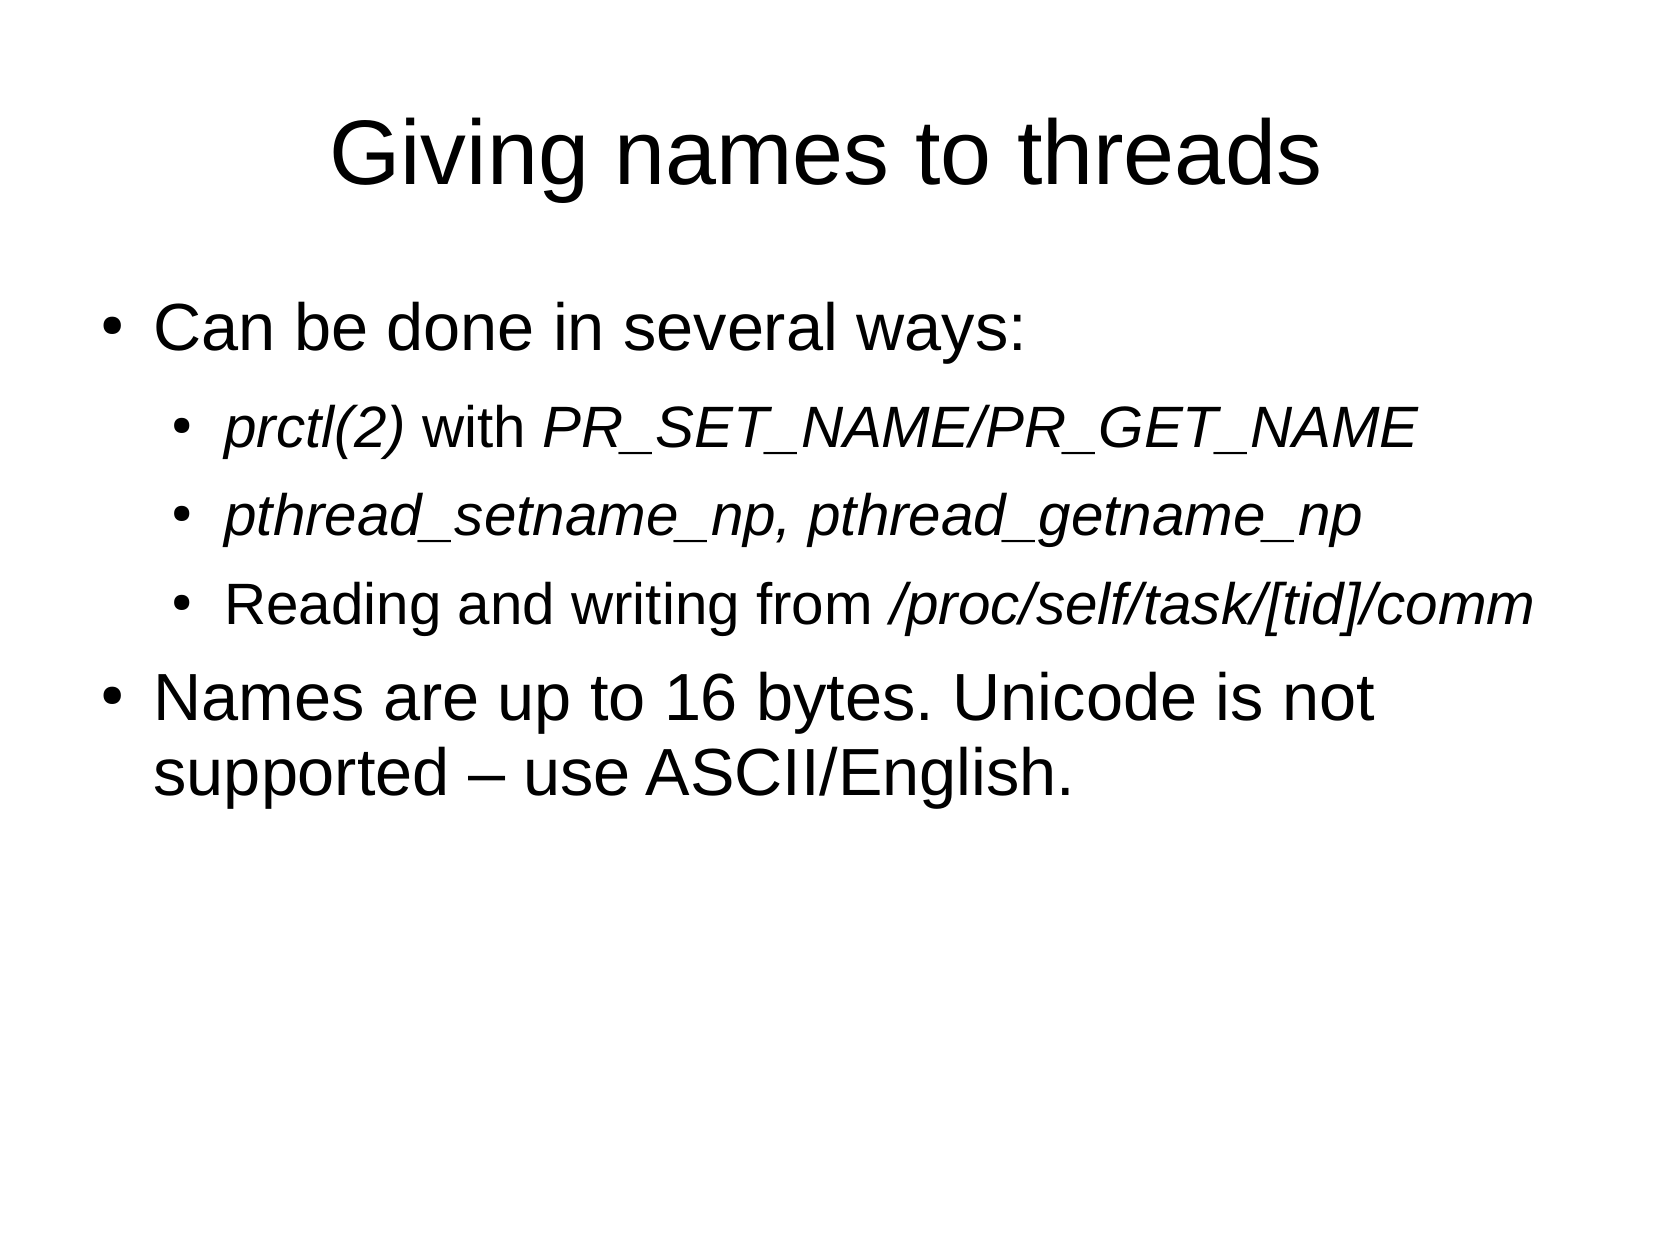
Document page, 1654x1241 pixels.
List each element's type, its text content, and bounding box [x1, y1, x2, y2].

list Can be done in several ways: prctl(2) with PR_SET_NAME/PR_GET_NAME pthread_setname_np, pthread_getname_np Reading and writing from /proc/self/task/[tid]/comm Names are up to 16 bytes. Unicode is not supported – use ASCII/English. [82, 290, 1571, 1010]
title Giving names to threads [82, 49, 1571, 257]
